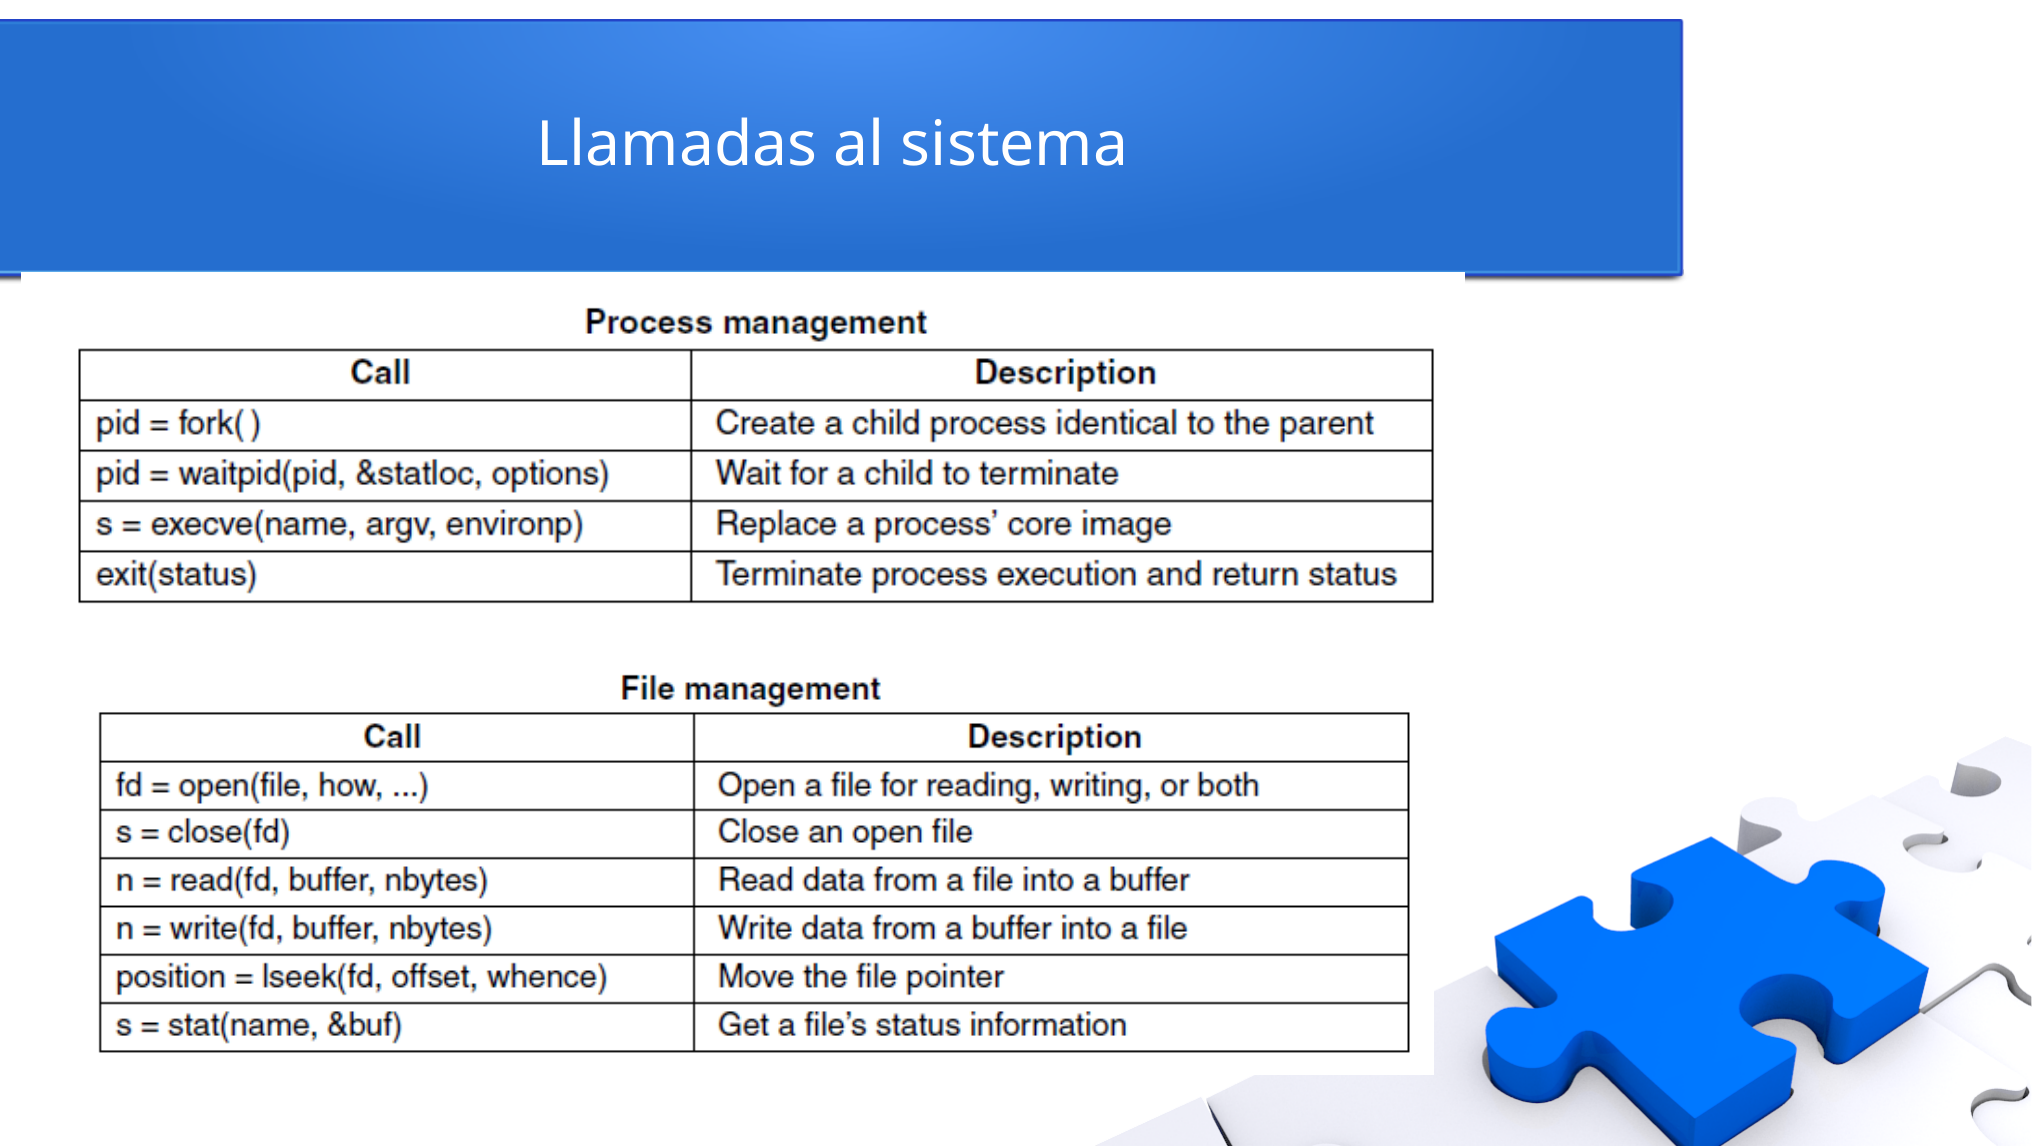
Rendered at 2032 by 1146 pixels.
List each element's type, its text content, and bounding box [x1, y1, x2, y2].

picture [0, 19, 2032, 1146]
title Llamadas al sistema [0, 45, 1666, 237]
